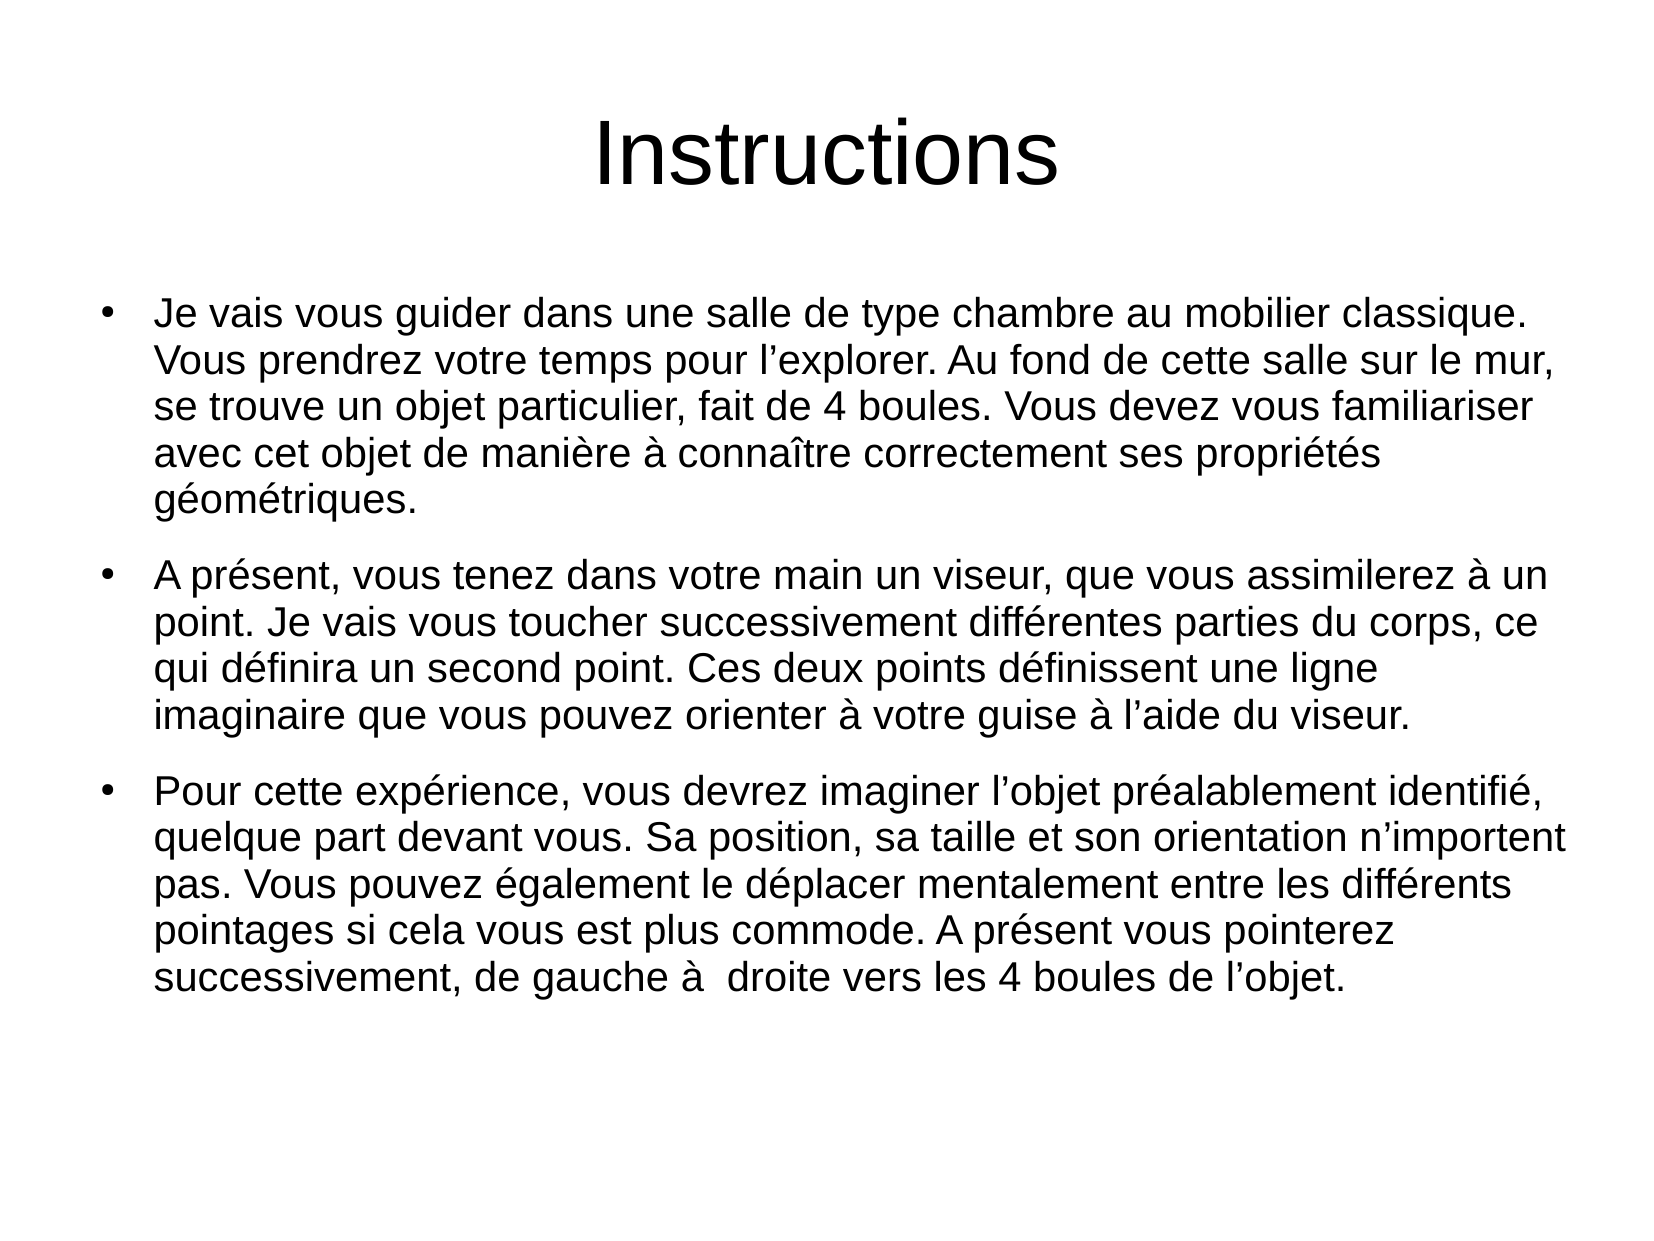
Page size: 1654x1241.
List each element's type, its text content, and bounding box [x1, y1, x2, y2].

title Instructions [82, 49, 1571, 257]
list Je vais vous guider dans une salle de type chambre au mobilier classique. Vous prendrez votre temps pour l’explorer. Au fond de cette salle sur le mur, se trouve un objet particulier, fait de 4 boules. Vous devez vous familiariser avec cet objet de manière à connaître correctement ses propriétés géométriques. A présent, vous tenez dans votre main un viseur, que vous assimilerez à un point. Je vais vous toucher successivement différentes parties du corps, ce qui définira un second point. Ces deux points définissent une ligne imaginaire que vous pouvez orienter à votre guise à l’aide du viseur. Pour cette expérience, vous devrez imaginer l’objet préalablement identifié, quelque part devant vous. Sa position, sa taille et son orientation n’importent pas. Vous pouvez également le déplacer mentalement entre les différents pointages si cela vous est plus commode. A présent vous pointerez successivement, de gauche à droite vers les 4 boules de l’objet. [82, 290, 1571, 1010]
